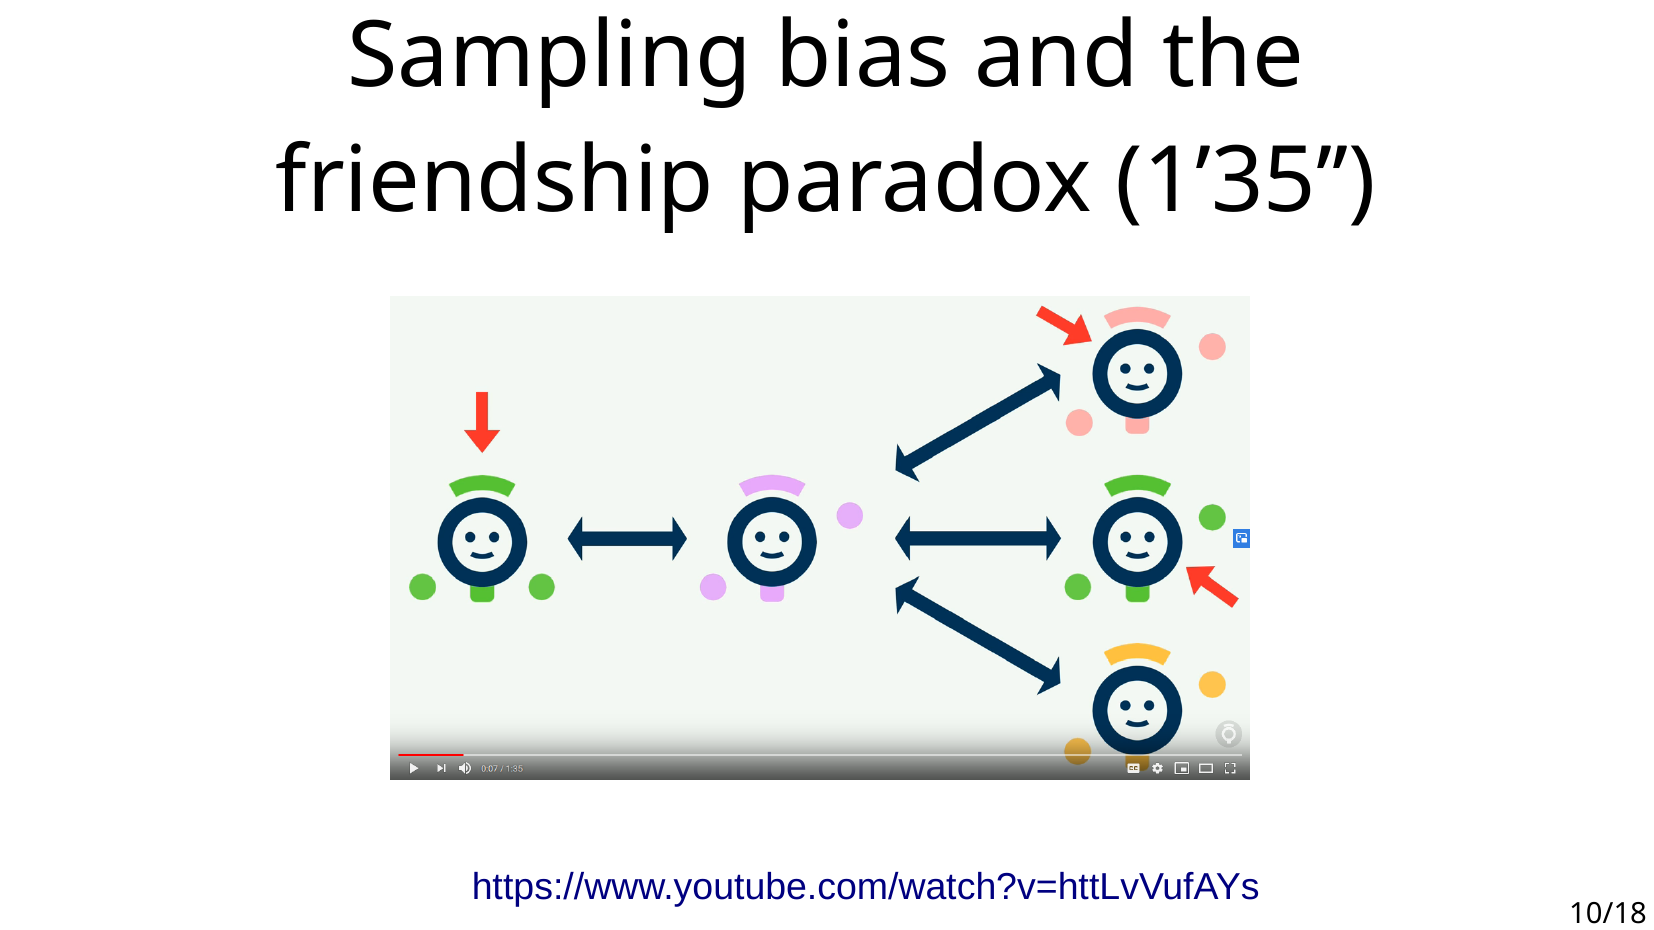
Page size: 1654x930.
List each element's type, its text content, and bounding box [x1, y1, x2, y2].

text_box https://www.youtube.com/watch?v=httLvVufAYs [457, 858, 1276, 916]
picture [390, 296, 1250, 781]
title Sampling bias and the friendship paradox (1’35’’) [82, 0, 1571, 243]
